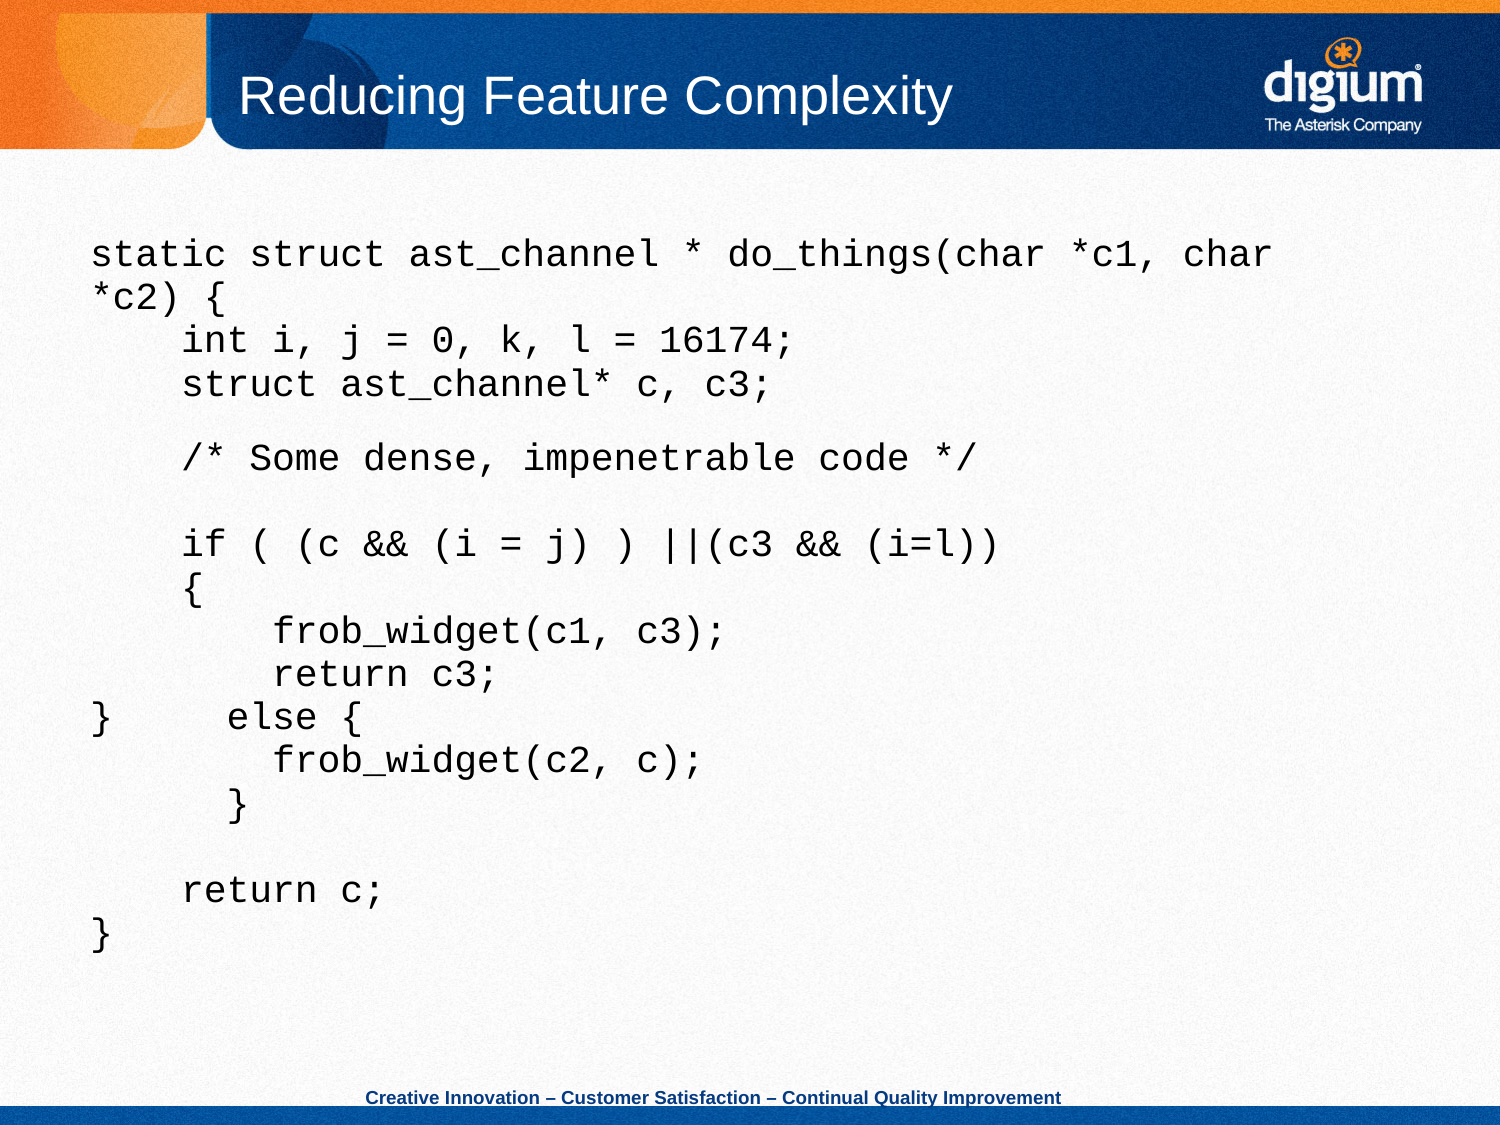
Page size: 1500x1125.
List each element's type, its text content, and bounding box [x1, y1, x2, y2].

title Reducing Feature Complexity [238, 27, 1243, 127]
list static struct ast_channel * do_things(char *c1, char *c2) { int i, j = 0, k, l = 16174; struct ast_channel* c, c3; /* Some dense, impenetrable code */ if ( (c && (i = j) ) ||(c3 && (i=l)) { frob_widget(c1, c3); return c3; } else { frob_widget(c2, c); } return c; } [75, 224, 1388, 967]
picture [0, 0, 1500, 1125]
